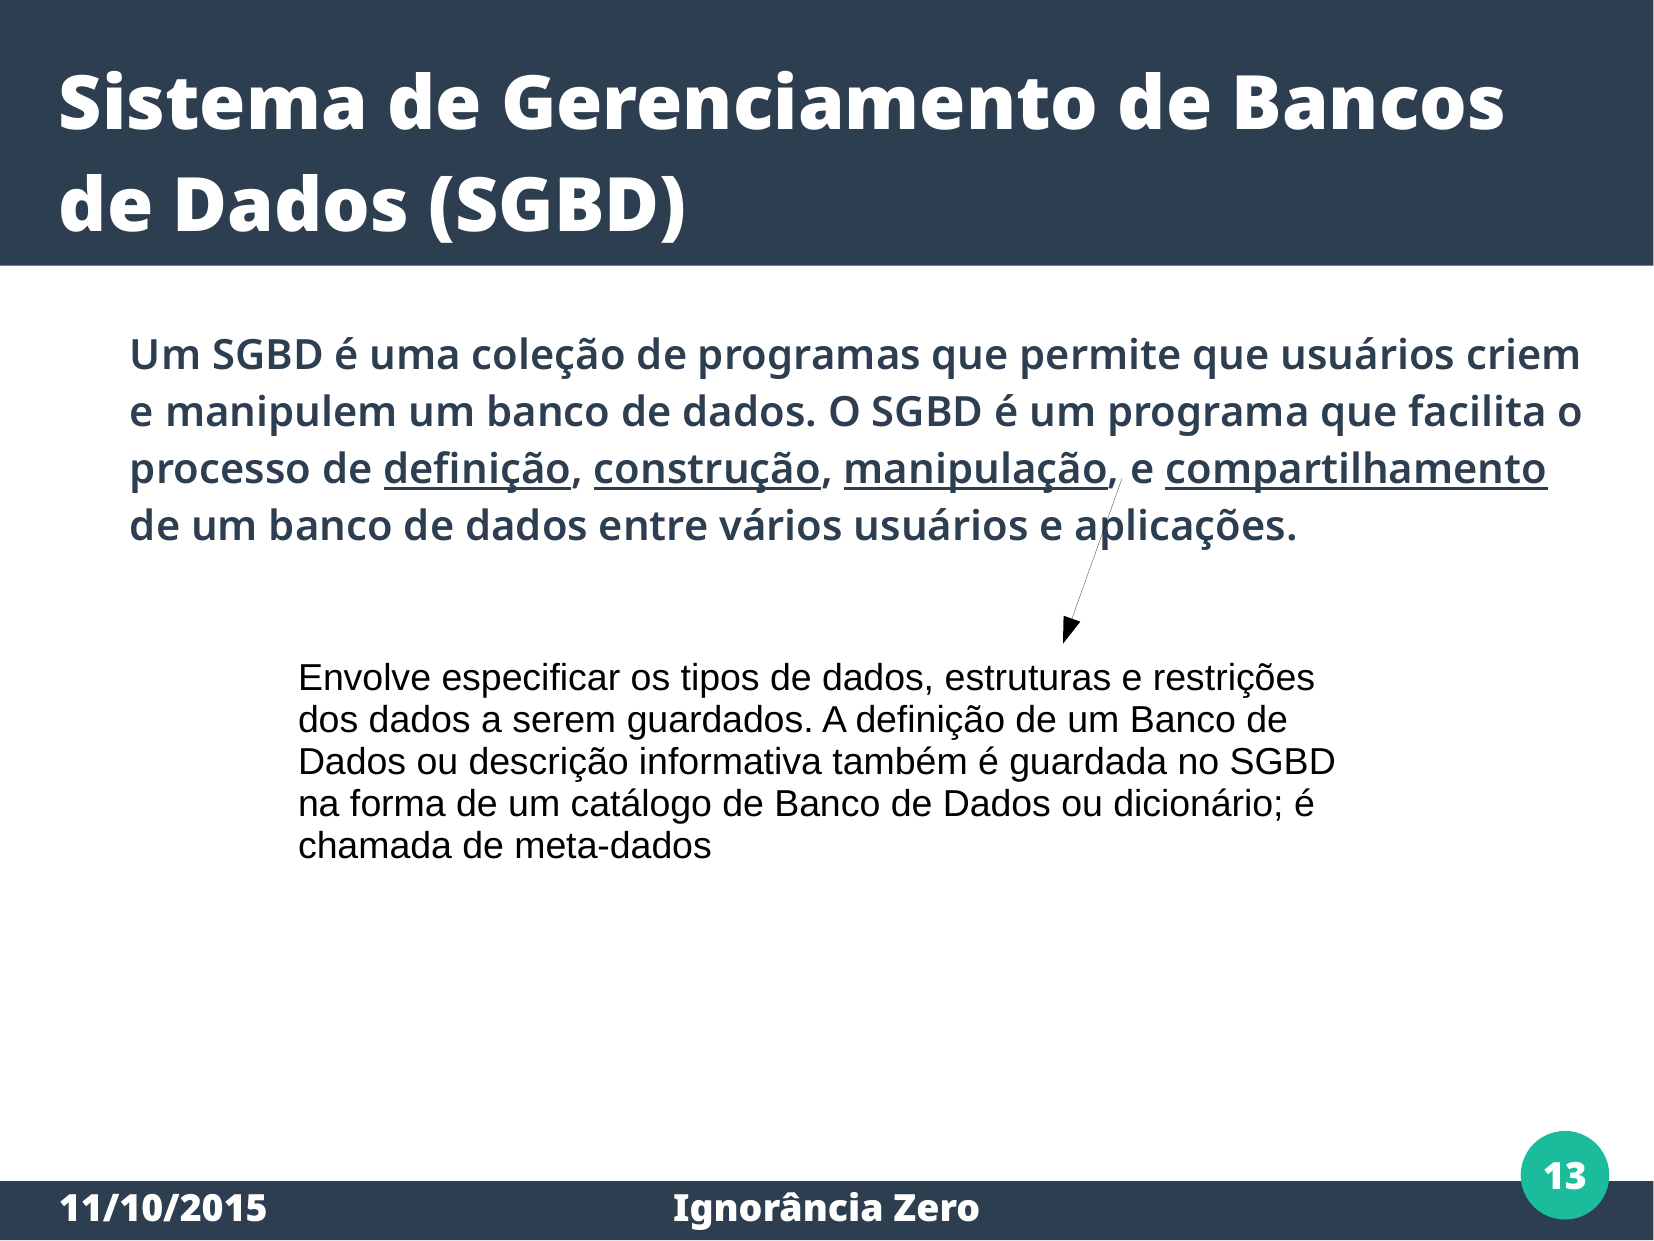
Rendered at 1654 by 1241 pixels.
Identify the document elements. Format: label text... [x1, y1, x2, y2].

text_box Envolve especificar os tipos de dados, estruturas e restrições dos dados a serem guardados. A definição de um Banco de Dados ou descrição informativa também é guardada no SGBD na forma de um catálogo de Banco de Dados ou dicionário; é chamada de meta-dados [248, 649, 1371, 875]
title Sistema de Gerenciamento de Bancos de Dados (SGBD) [59, 49, 1595, 207]
list Um SGBD é uma coleção de programas que permite que usuários criem e manipulem um banco de dados. O SGBD é um programa que facilita o processo de definição, construção, manipulação, e compartilhamento de um banco de dados entre vários usuários e aplicações. [59, 324, 1595, 1152]
